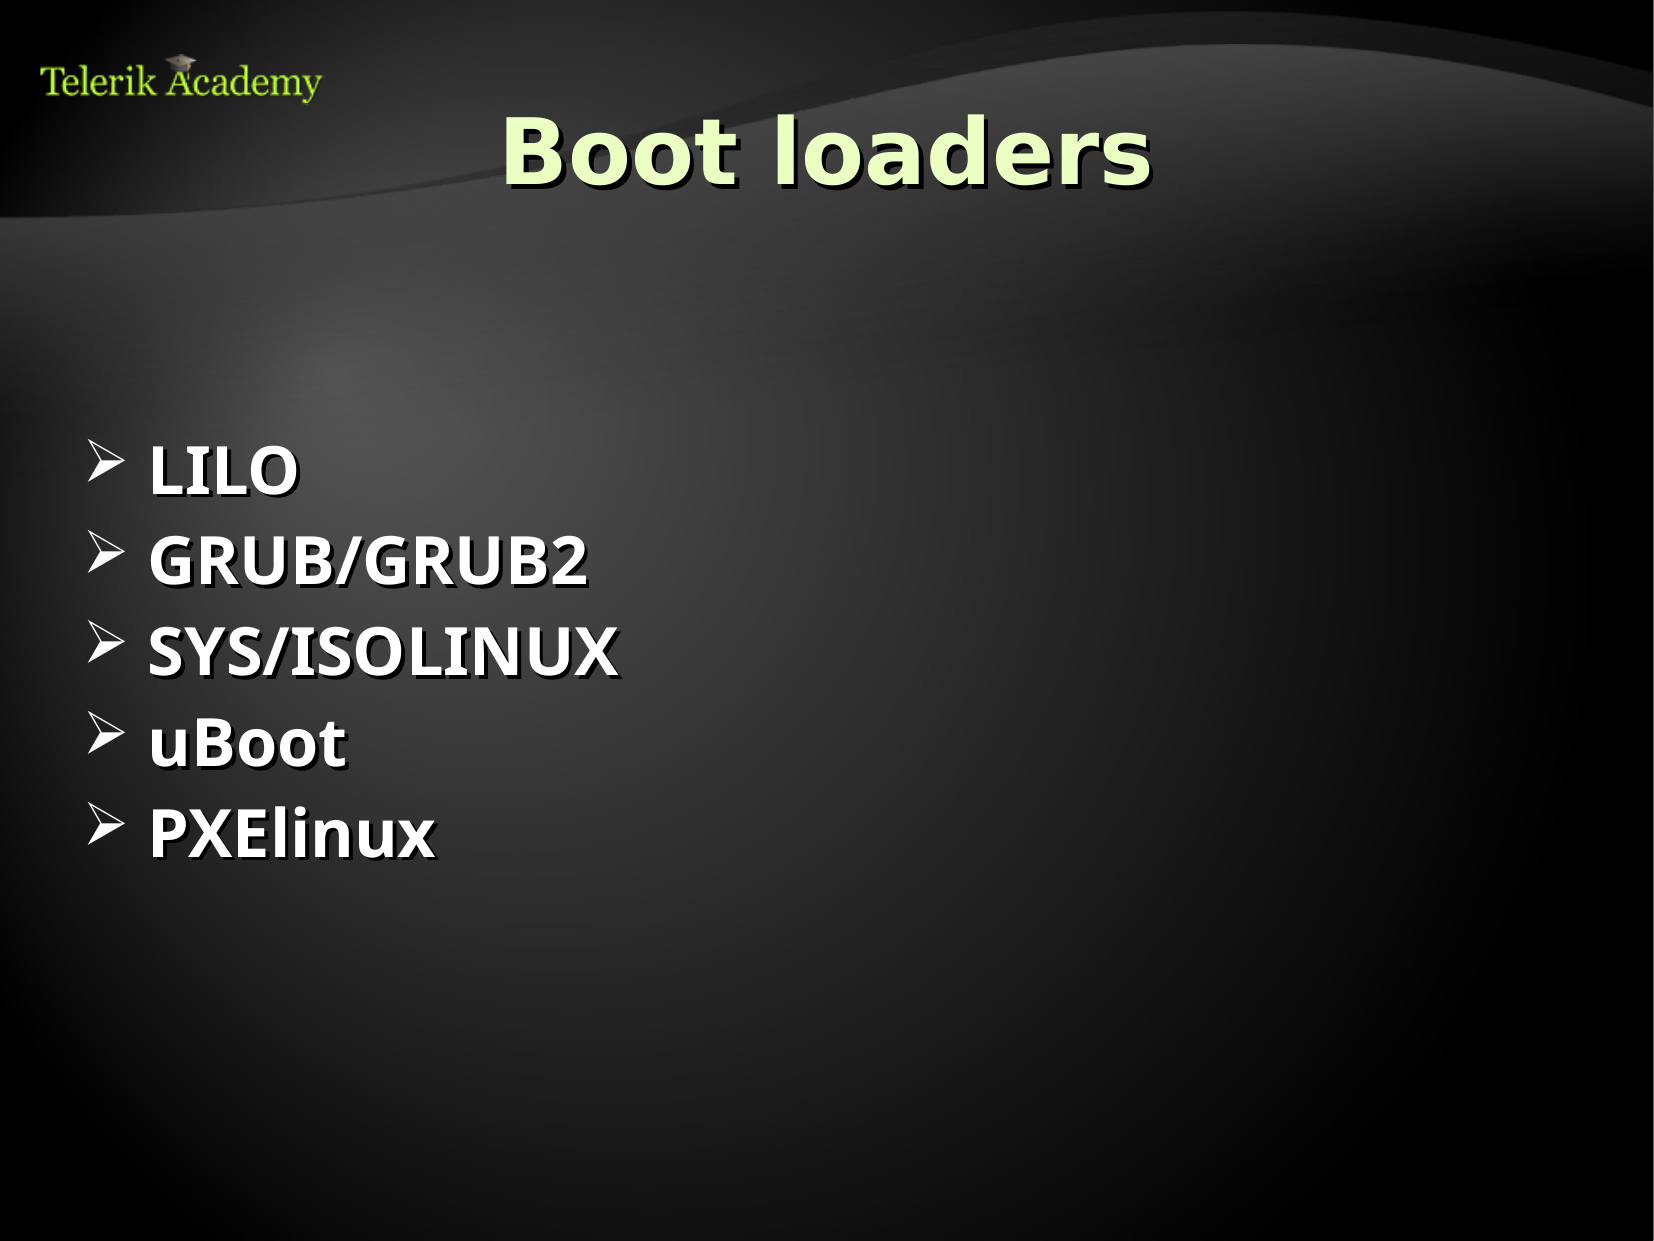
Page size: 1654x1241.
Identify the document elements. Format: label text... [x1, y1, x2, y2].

title Boot loaders [82, 49, 1571, 257]
picture [0, 0, 1654, 1241]
subtitle LILO GRUB/GRUB2 SYS/ISOLINUX uBoot PXElinux [82, 290, 1538, 1010]
